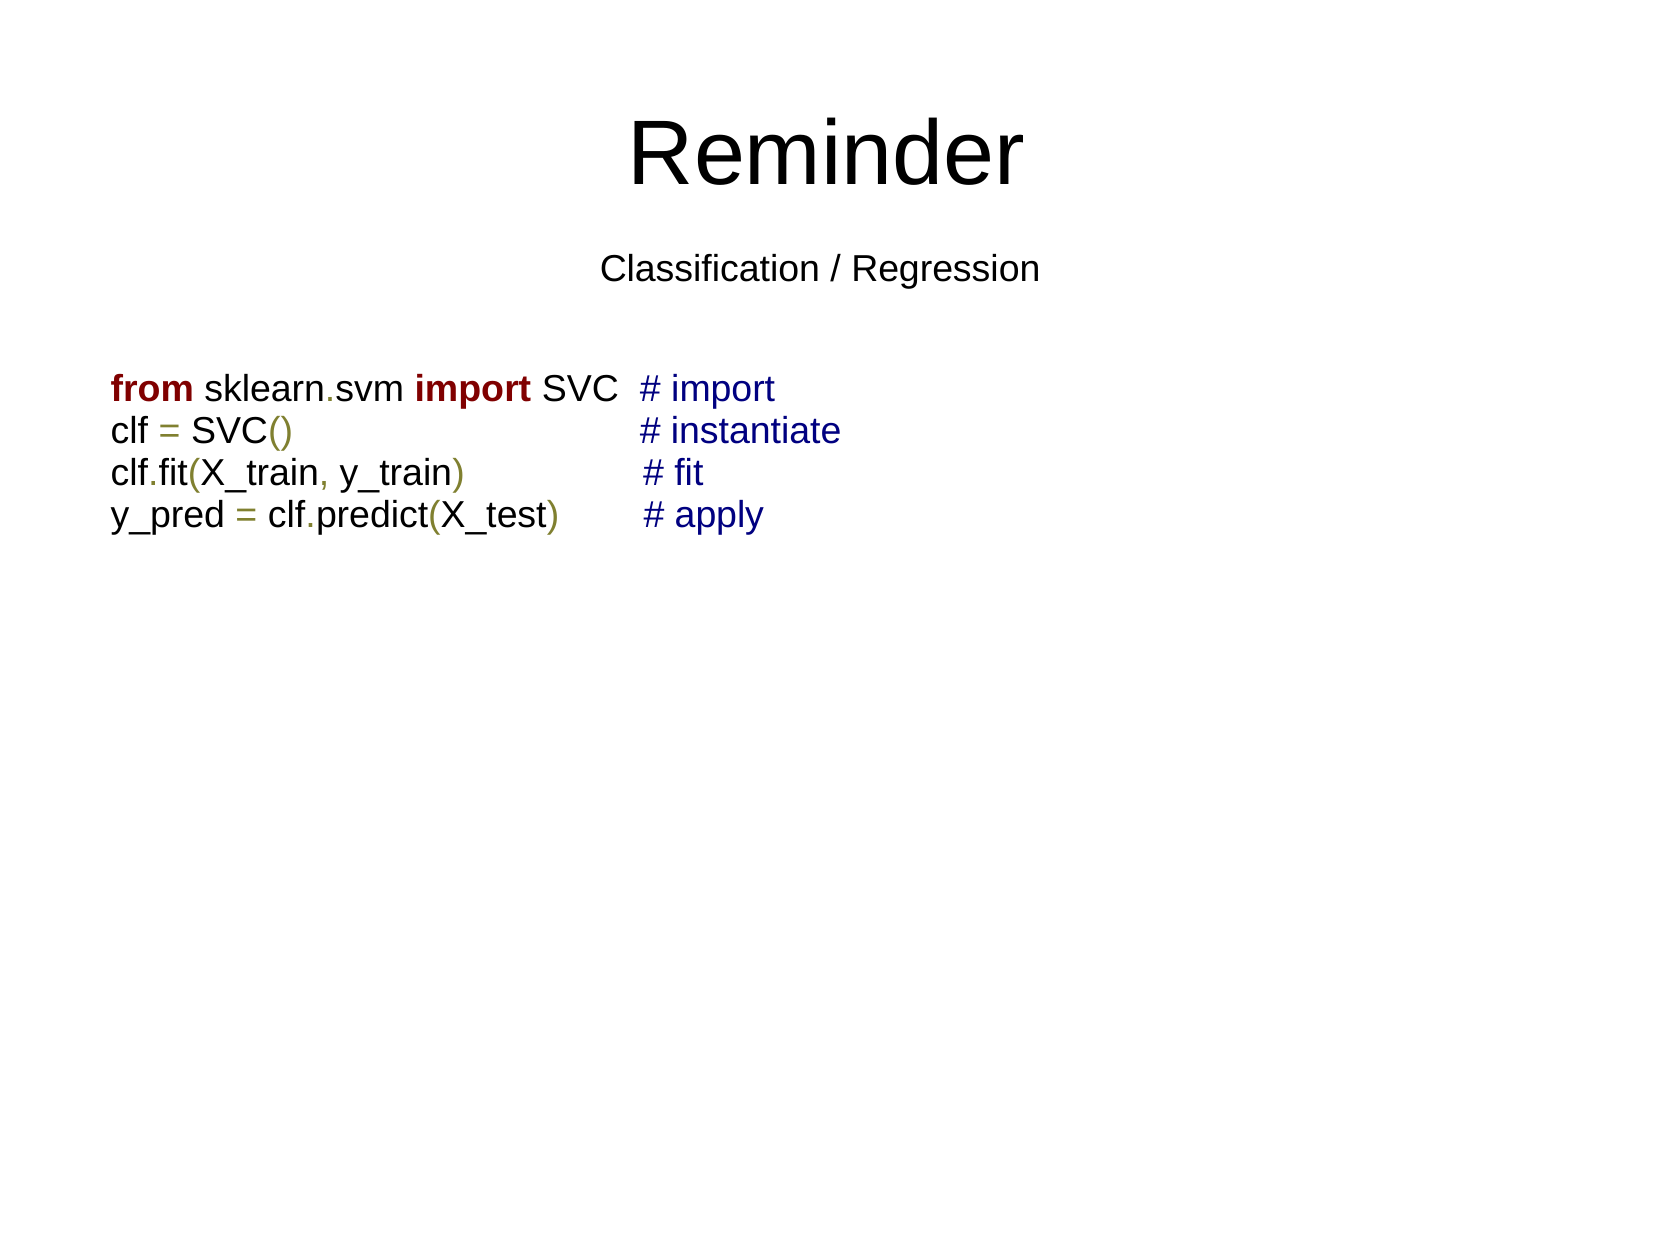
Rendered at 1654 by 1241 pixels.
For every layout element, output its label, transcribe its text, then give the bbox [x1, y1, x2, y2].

text_box from sklearn.svm import SVC # import clf = SVC() # instantiate clf.fit(X_train, y_train) # fit y_pred = clf.predict(X_test) # apply [95, 360, 876, 543]
text_box Classification / Regression [585, 240, 1126, 316]
title Reminder [82, 49, 1571, 257]
